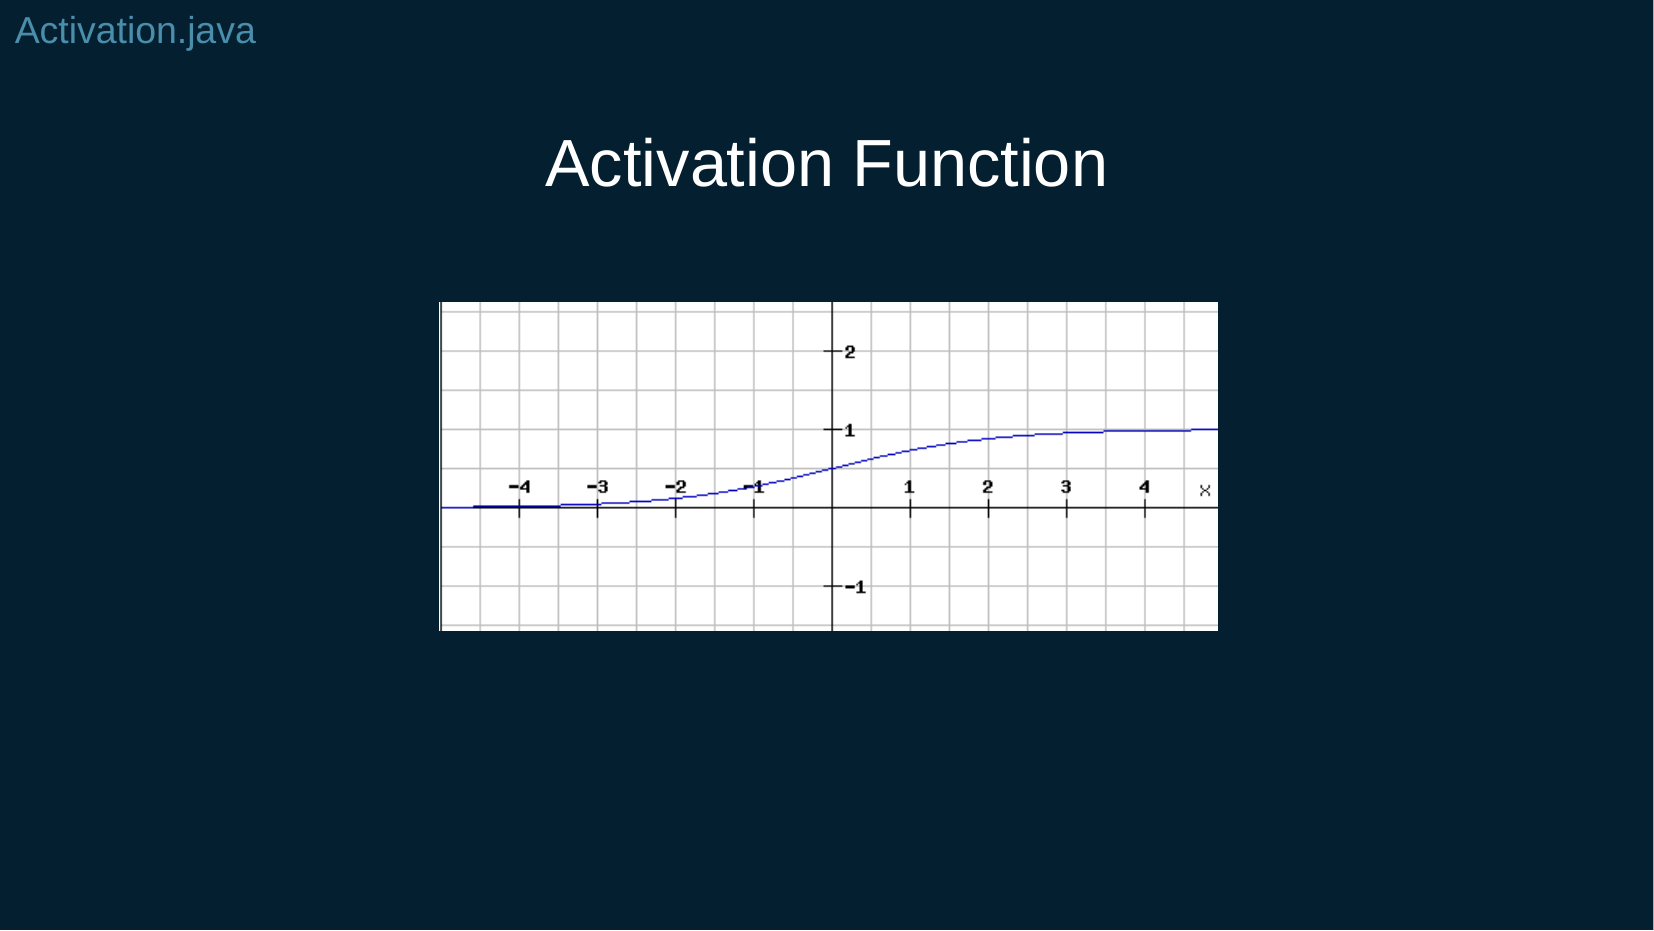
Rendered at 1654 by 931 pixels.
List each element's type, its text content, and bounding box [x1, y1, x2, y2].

picture [439, 302, 1218, 631]
text_box Activation.java [0, 2, 591, 60]
text_box Activation Function [472, 118, 1182, 237]
